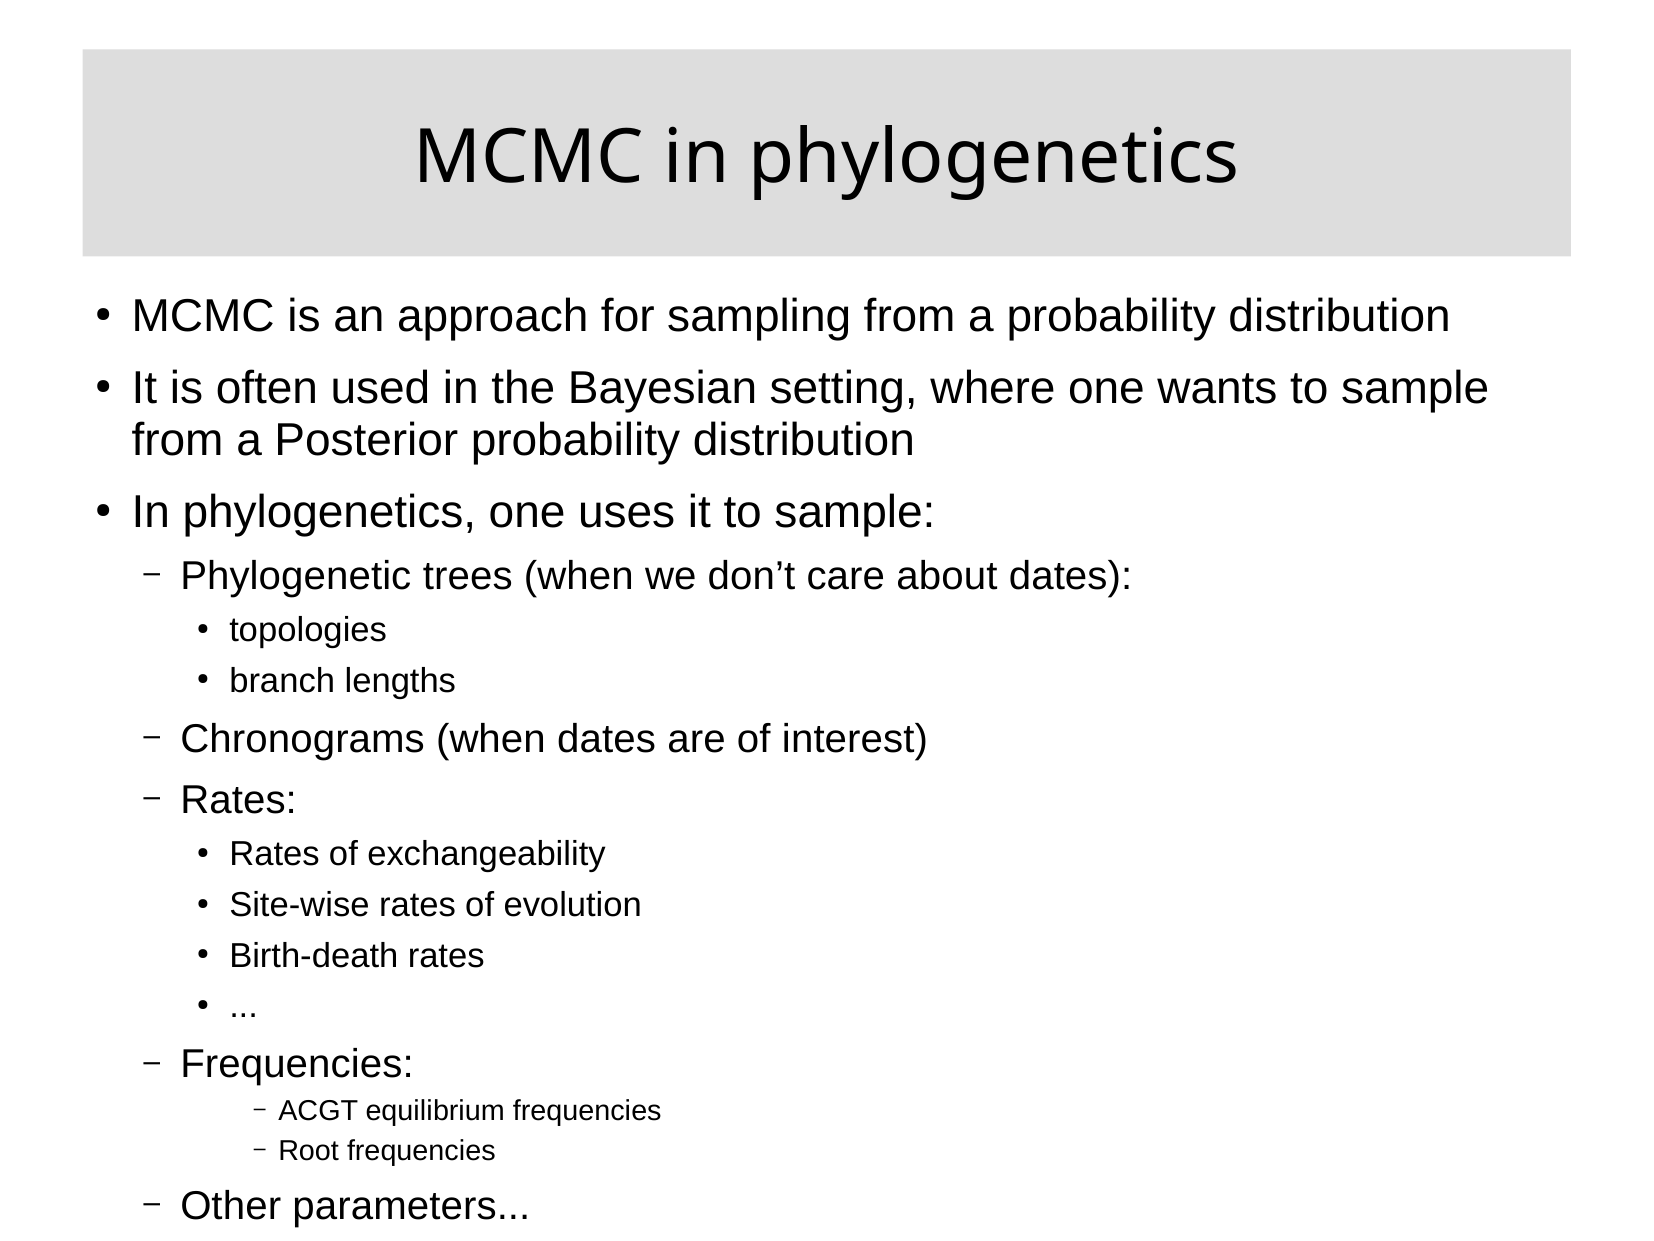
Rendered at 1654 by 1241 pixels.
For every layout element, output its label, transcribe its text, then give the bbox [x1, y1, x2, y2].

title MCMC in phylogenetics [82, 49, 1571, 257]
list MCMC is an approach for sampling from a probability distribution It is often used in the Bayesian setting, where one wants to sample from a Posterior probability distribution In phylogenetics, one uses it to sample: Phylogenetic trees (when we don’t care about dates): topologies branch lengths Chronograms (when dates are of interest) Rates: Rates of exchangeability Site-wise rates of evolution Birth-death rates ... Frequencies: ACGT equilibrium frequencies Root frequencies Other parameters... [82, 290, 1571, 1231]
